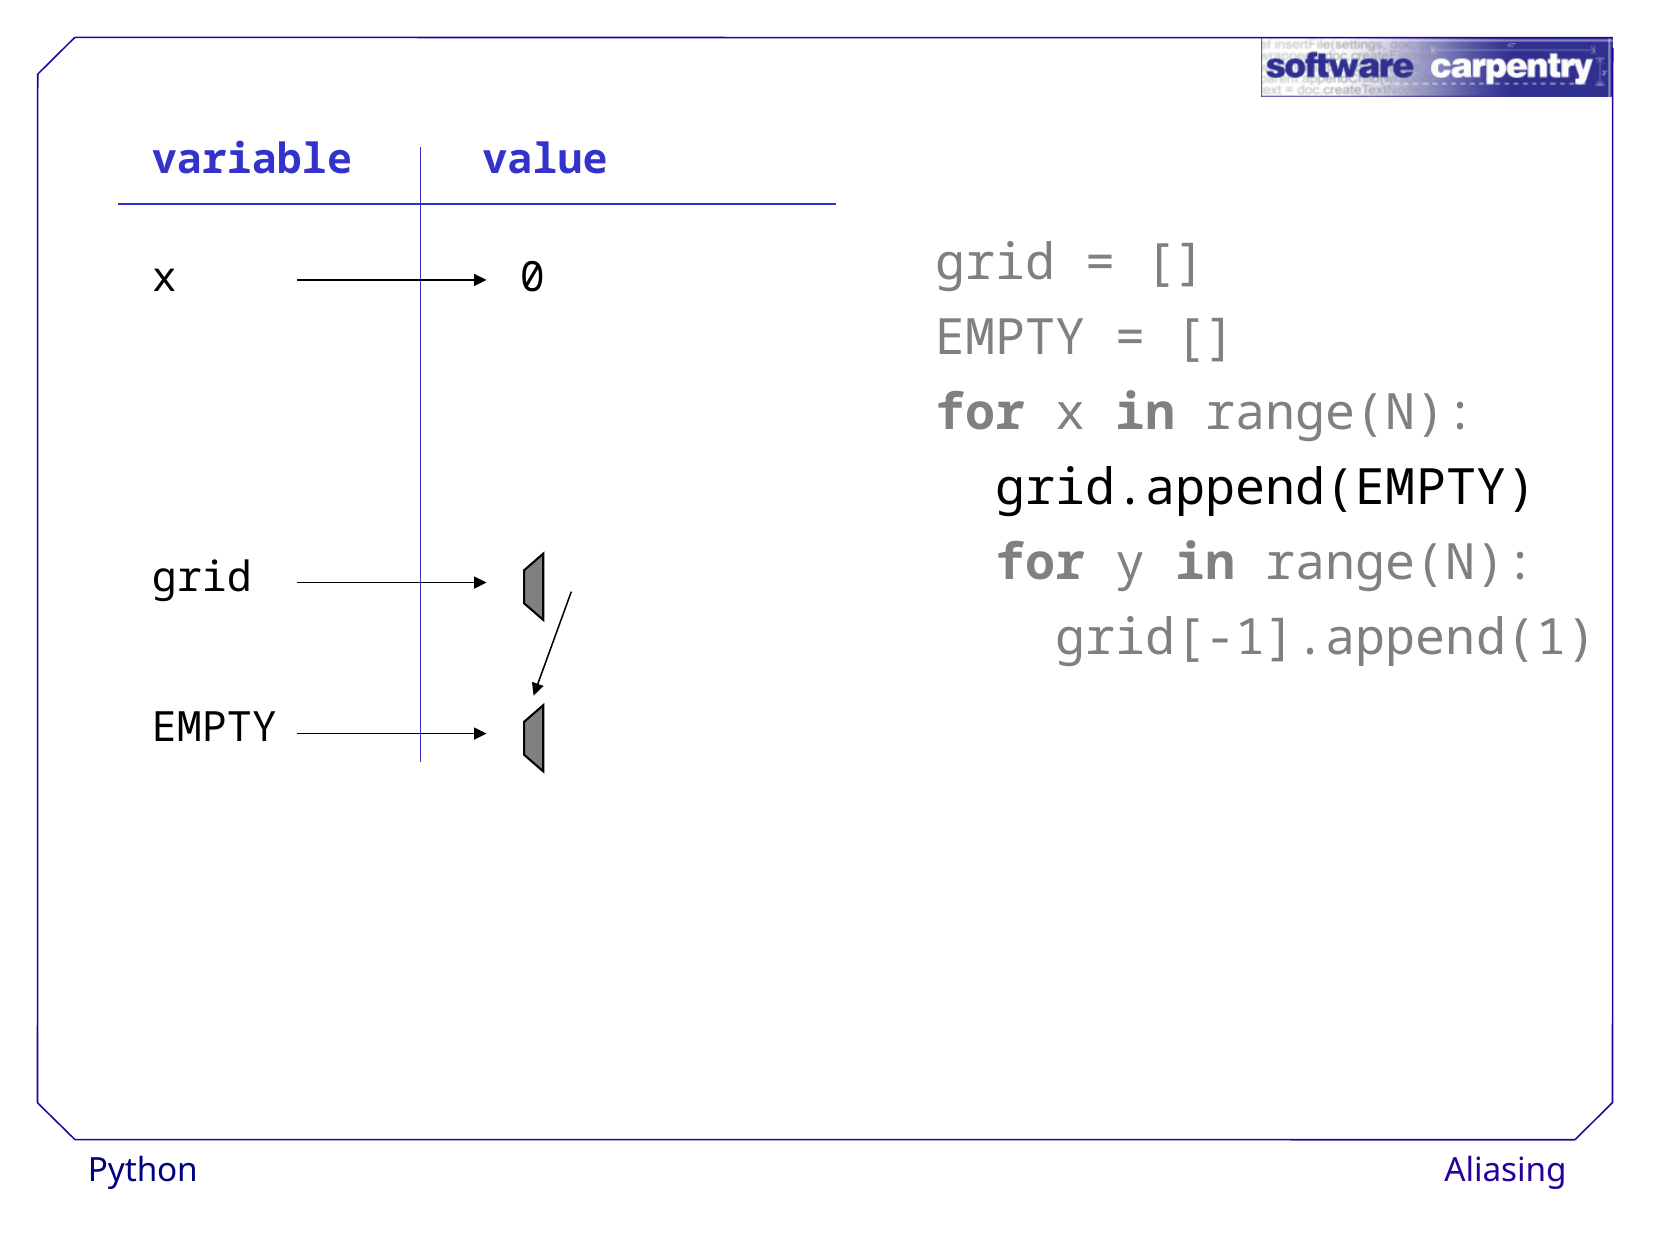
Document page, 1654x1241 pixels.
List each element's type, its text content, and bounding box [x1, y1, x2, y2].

text_box [524, 705, 544, 772]
text_box 0 [505, 242, 770, 470]
text_box grid = [] EMPTY = [] for x in range(N): grid.append(EMPTY) for y in range(N): grid[-1].append(1) [921, 206, 1517, 696]
table_header [544, 554, 609, 620]
text_box [524, 553, 544, 620]
text_box value [467, 128, 733, 205]
text_box variable [137, 128, 402, 205]
text_box x grid EMPTY [137, 242, 402, 762]
picture [1261, 39, 1613, 97]
